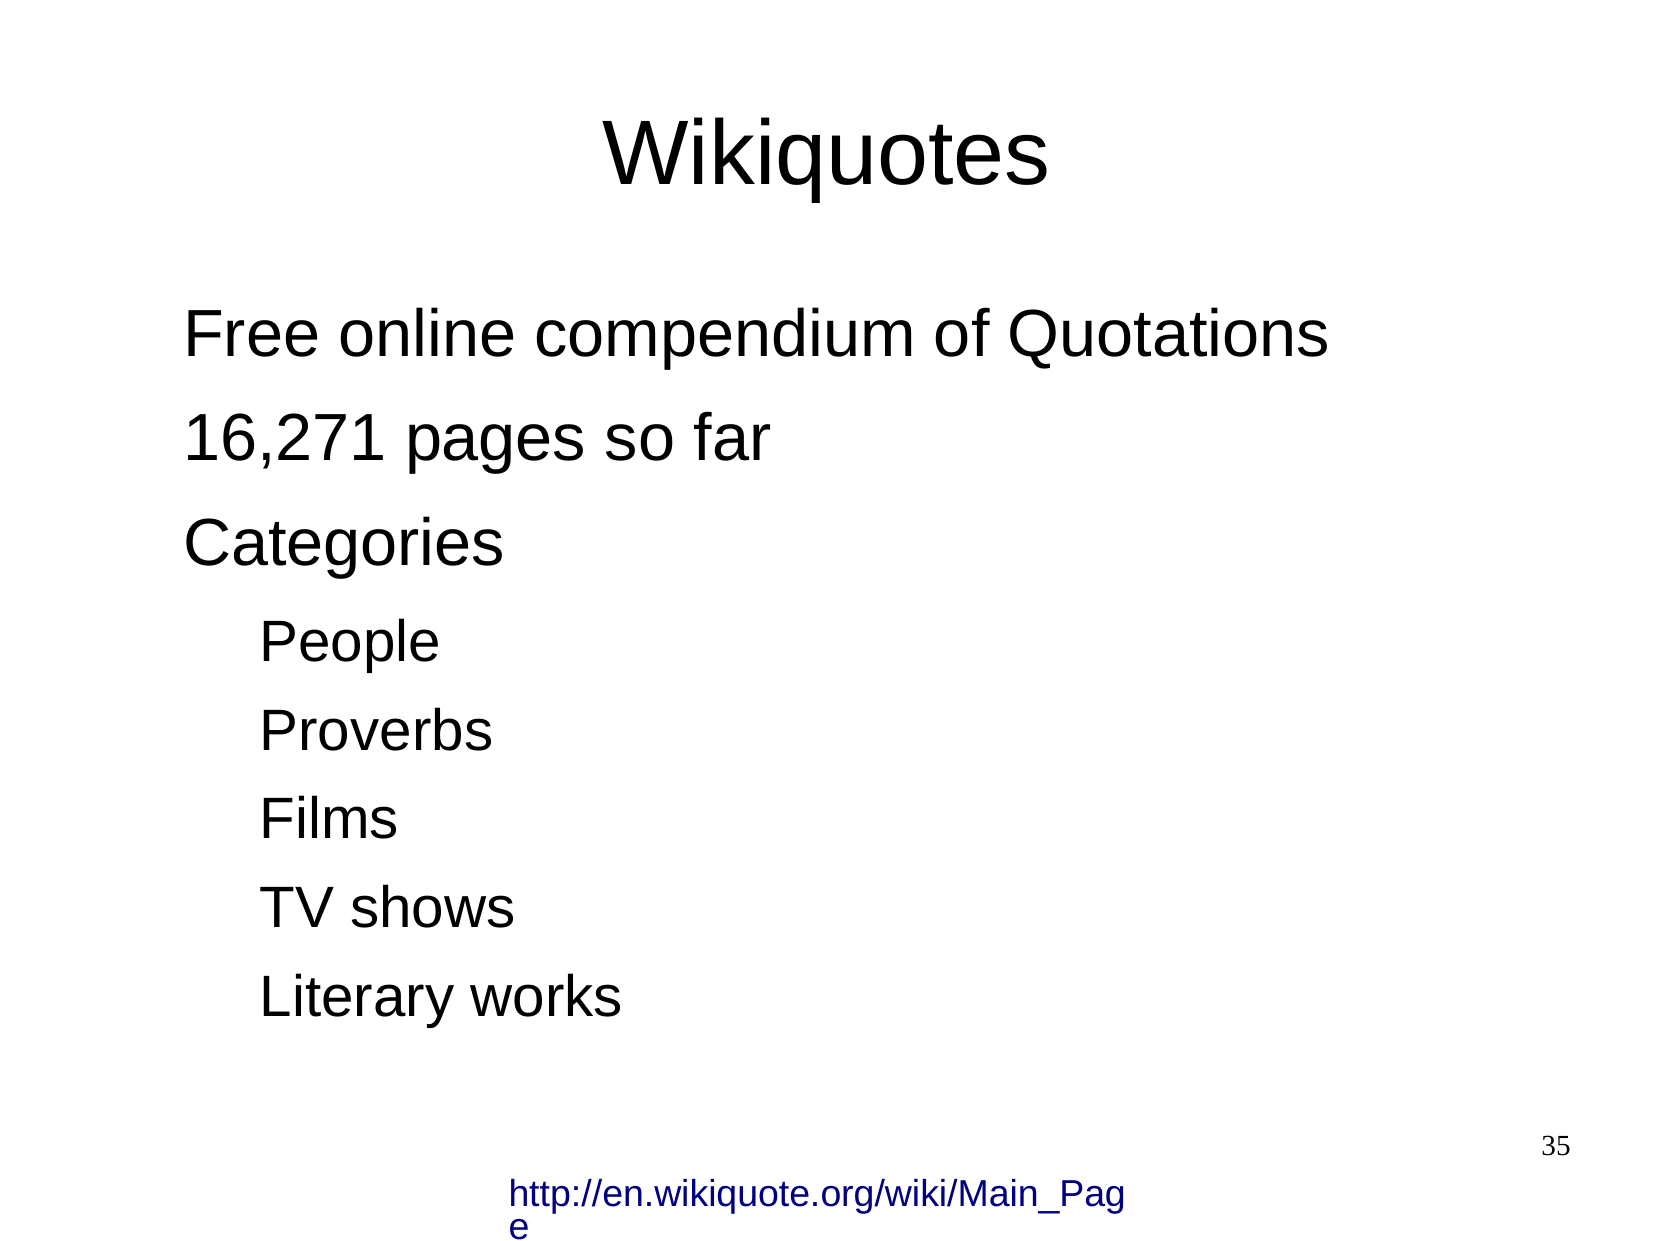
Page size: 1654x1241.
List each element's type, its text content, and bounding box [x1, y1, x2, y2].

text_box http://en.wikiquote.org/wiki/Main_Page [493, 1164, 1161, 1222]
title Wikiquotes [82, 49, 1571, 257]
list Free online compendium of Quotations 16,271 pages so far Categories People Proverbs Films TV shows Literary works [165, 296, 1508, 1100]
